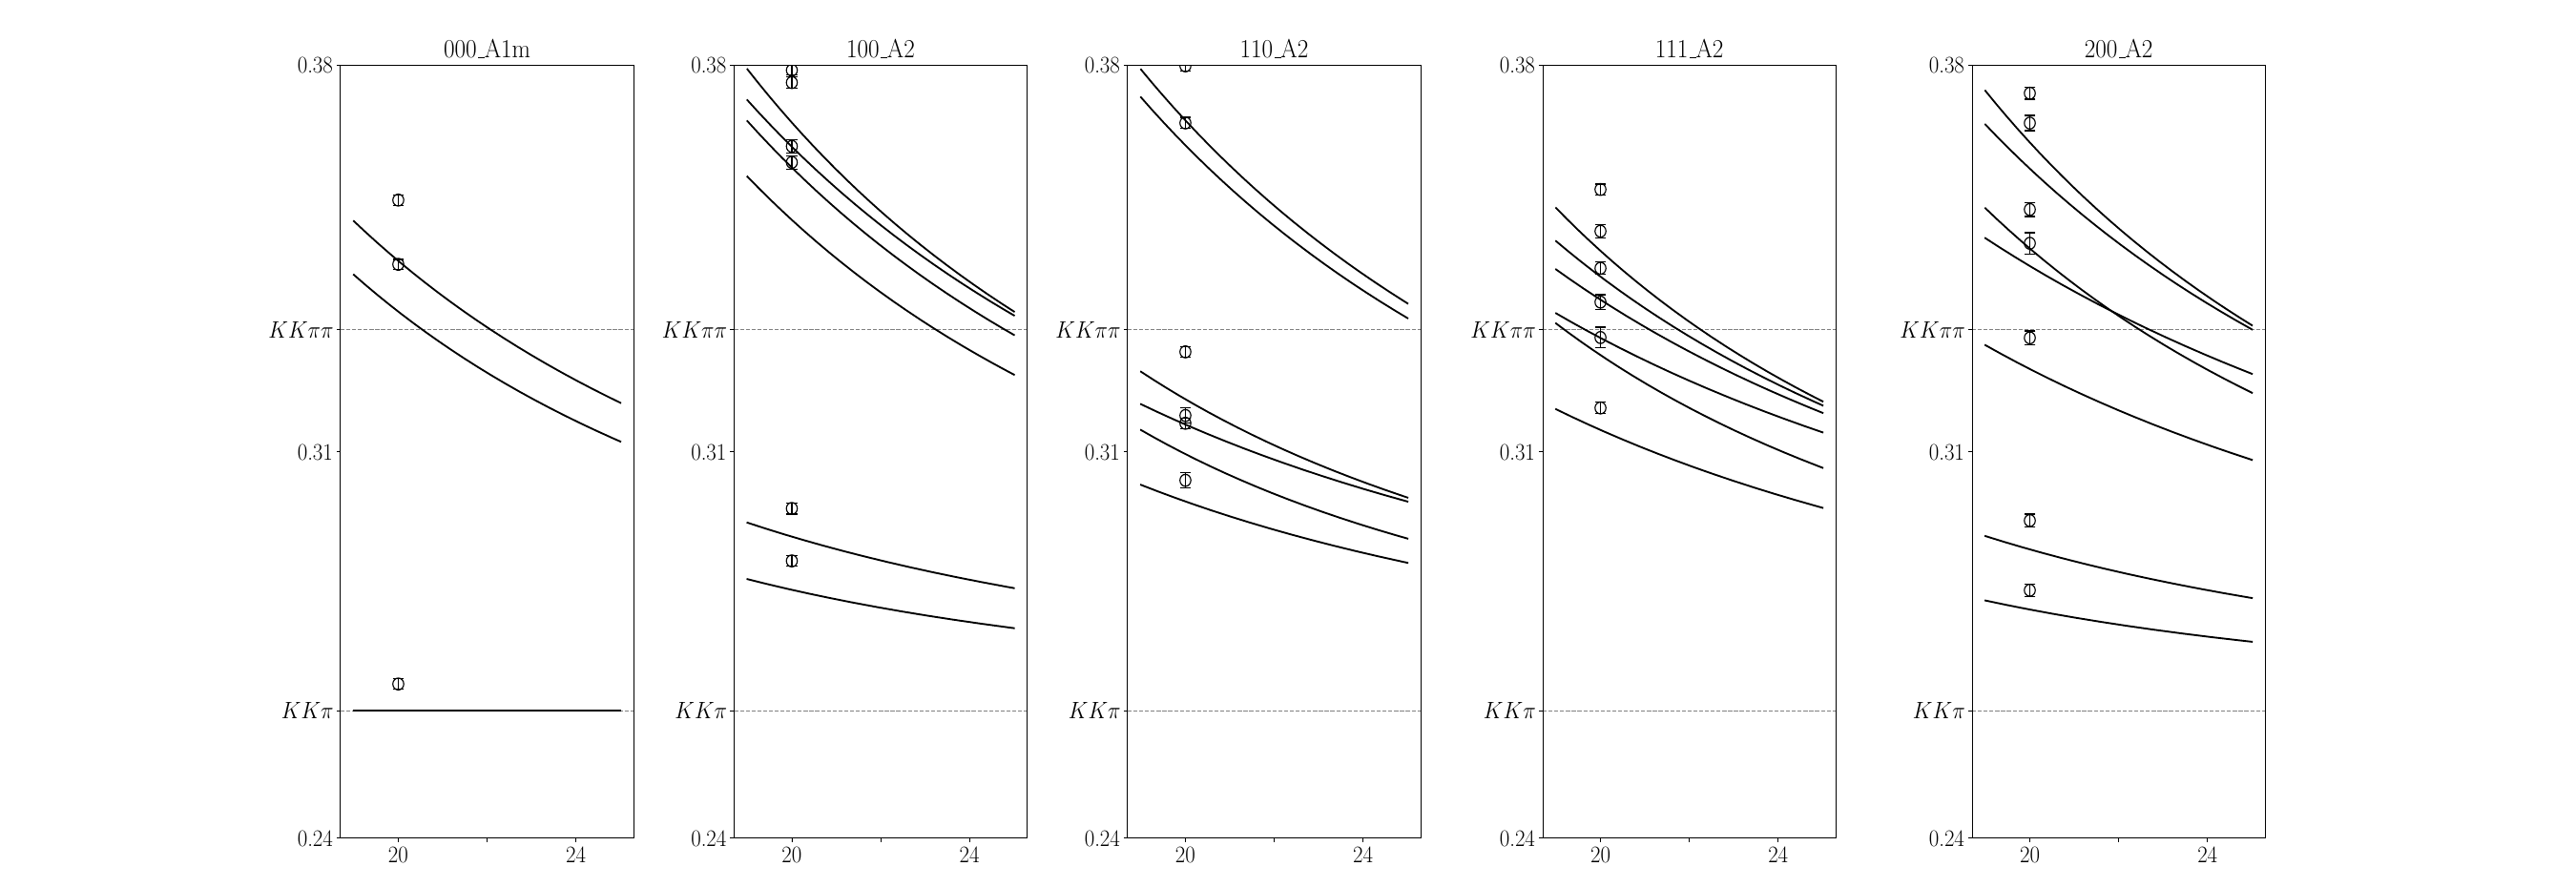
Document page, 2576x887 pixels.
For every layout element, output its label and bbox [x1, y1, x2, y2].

picture [254, 24, 1436, 883]
picture [1885, 24, 2280, 883]
picture [1456, 24, 1851, 883]
